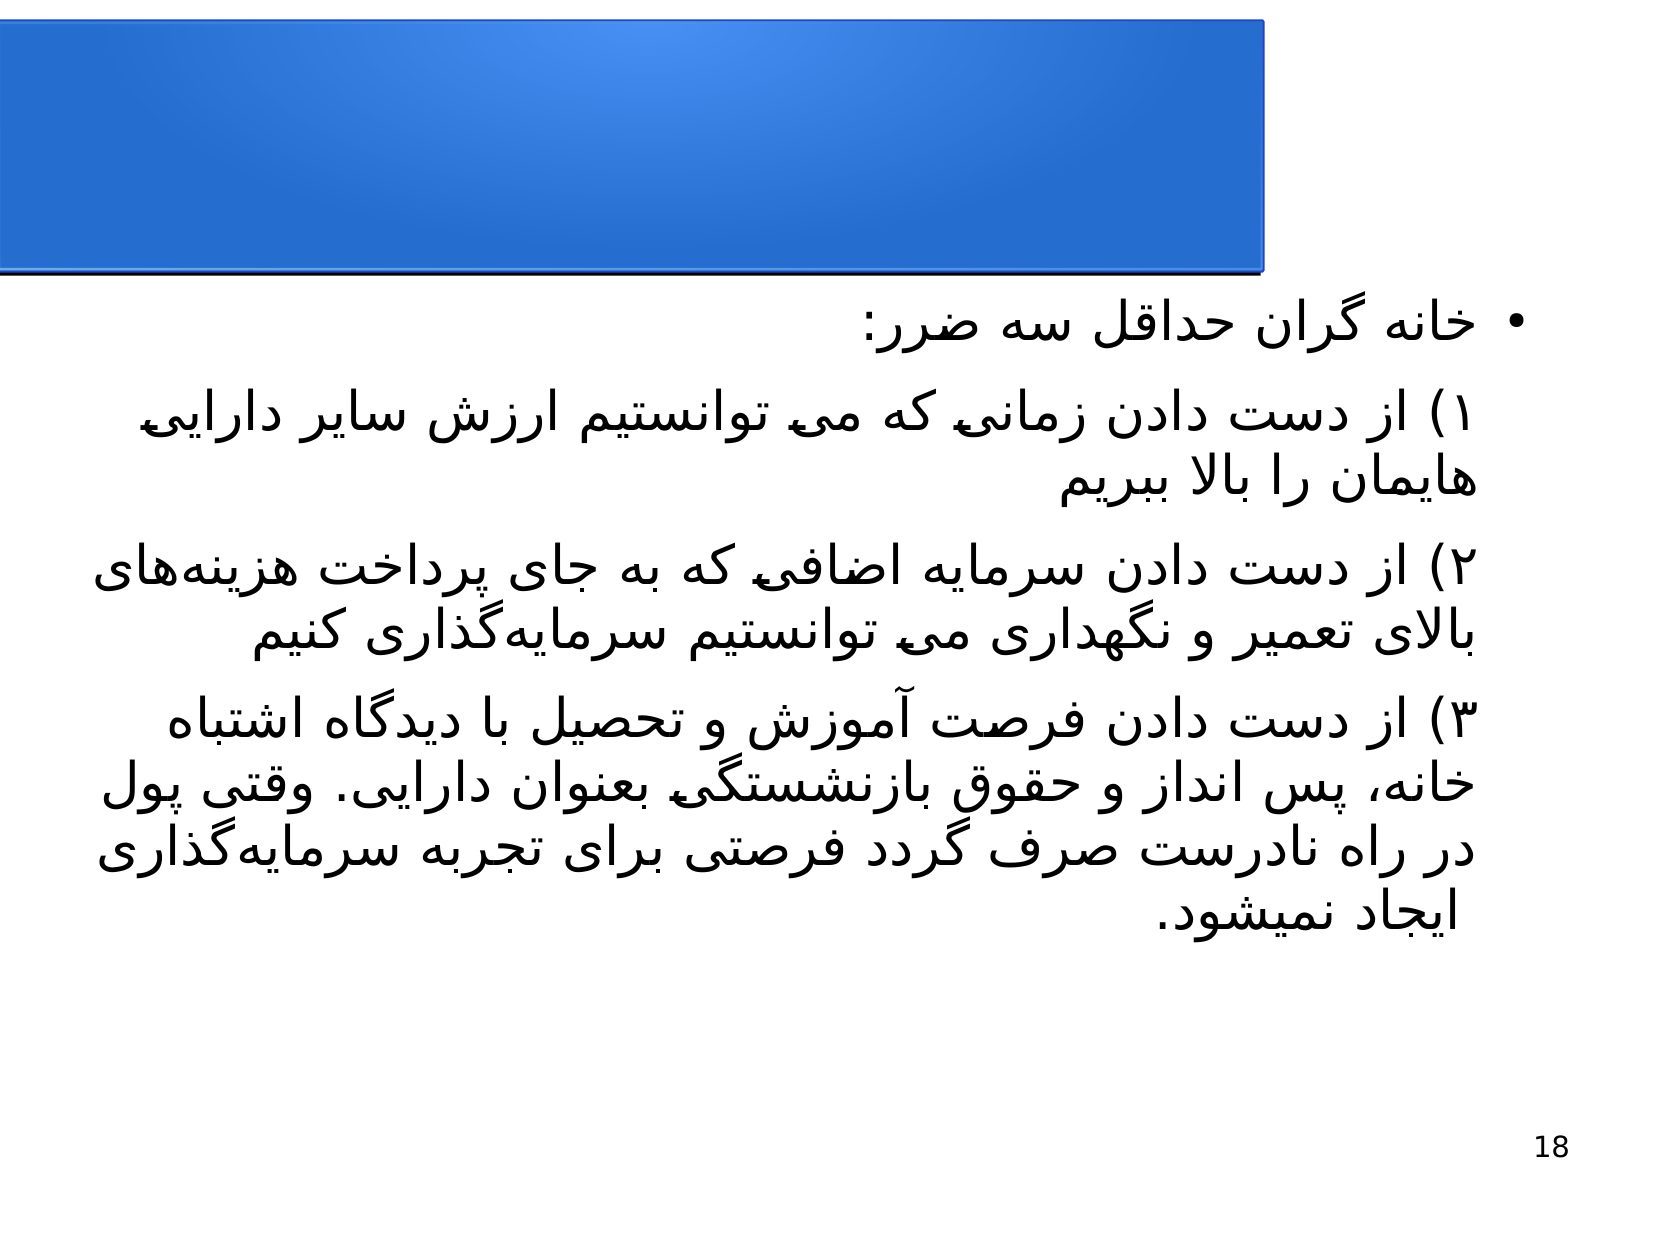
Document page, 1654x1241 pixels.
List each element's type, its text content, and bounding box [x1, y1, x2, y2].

list خانه گران حداقل سه ضرر: ۱) از دست دادن زمانی که می توانستیم ارزش سایر دارایی هایمان را بالا ببریم ۲) از دست دادن سرمایه اضافی که به جای پرداخت هزینه‌های بالای تعمیر و نگهداری می توانستیم سرمایه‌گذاری کنیم ۳) از دست دادن فرصت آموزش و تحصیل با دیدگاه اشتباه خانه، پس انداز و حقوق بازنشستگی بعنوان دارایی. وقتی پول در راه نادرست صرف گردد فرصتی برای تجربه سرمایه‌گذاری ایجاد نمیشود. [82, 290, 1538, 1010]
